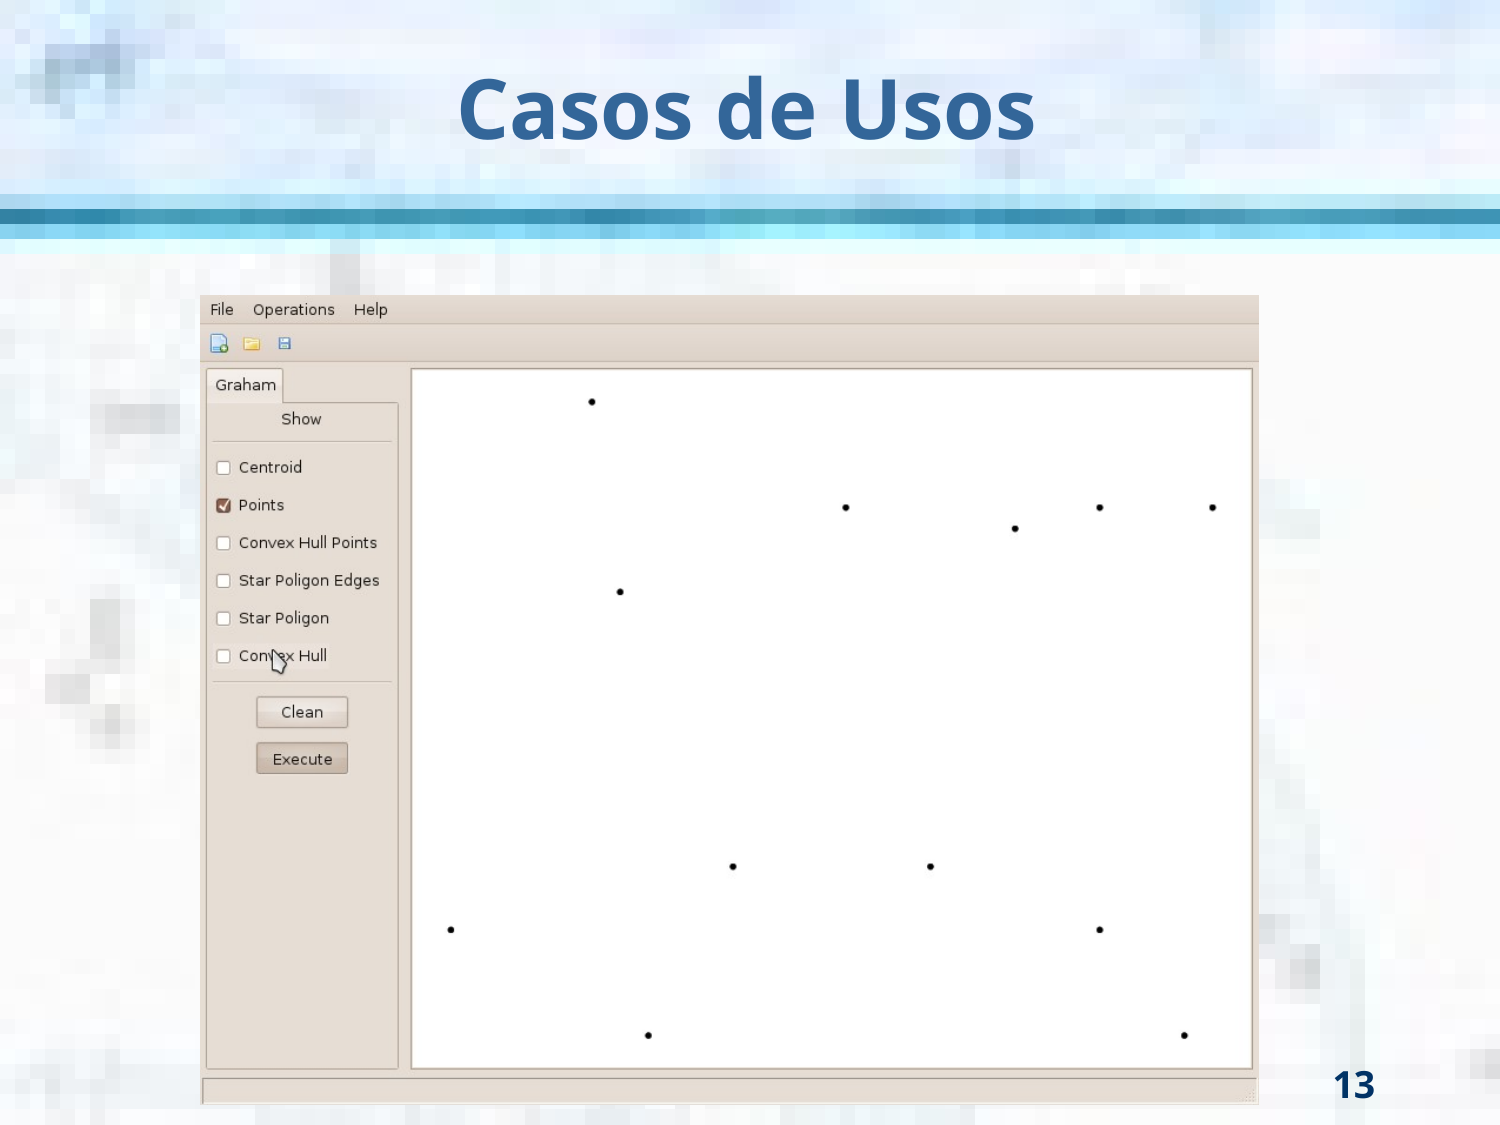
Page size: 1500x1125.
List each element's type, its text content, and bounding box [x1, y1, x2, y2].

text_box Casos de Usos [0, 0, 1500, 216]
picture [0, 216, 1500, 1125]
